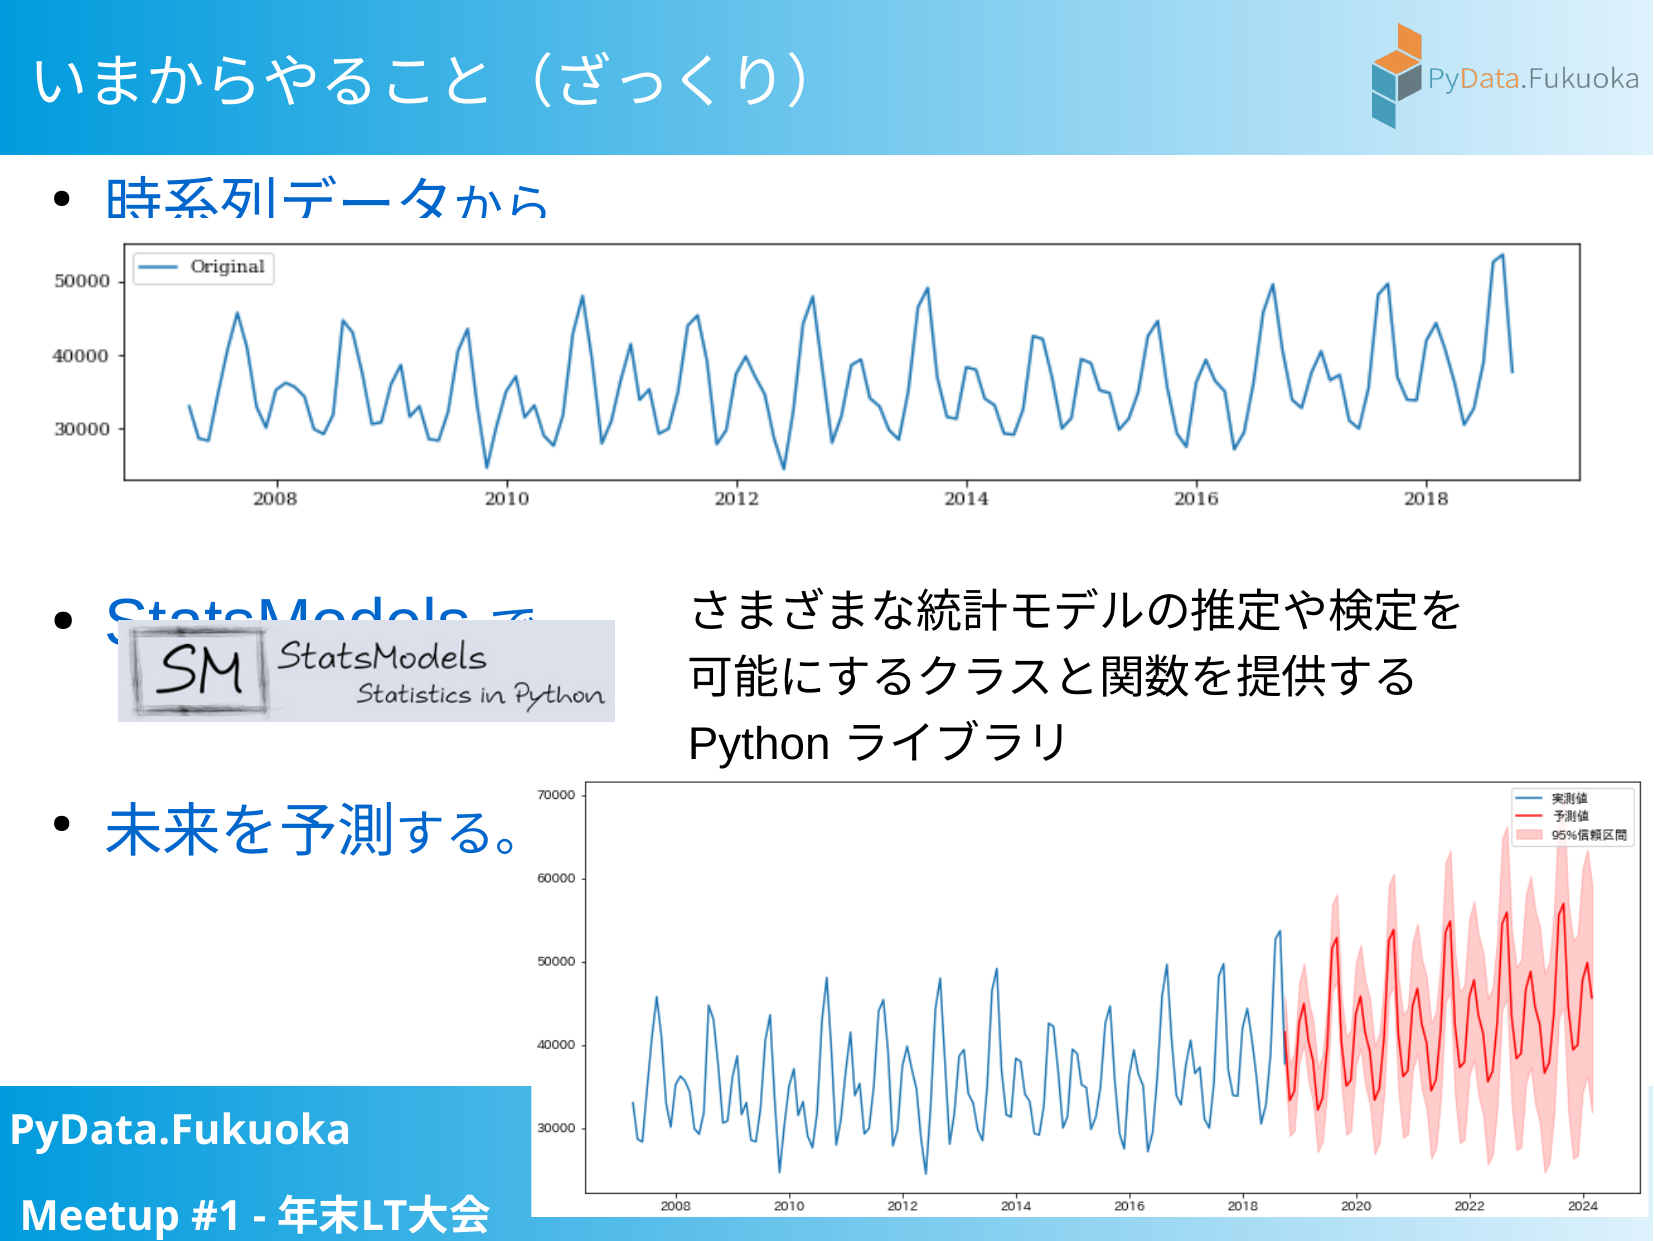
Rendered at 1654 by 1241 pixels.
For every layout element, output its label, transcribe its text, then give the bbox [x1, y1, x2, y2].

text_box さまざまな統計モデルの推定や検定を可能にするクラスと関数を提供するPython ライブラリ [673, 566, 1510, 756]
title いまからやること（ざっくり） [29, 25, 1518, 130]
picture [1372, 23, 1642, 129]
picture [118, 620, 615, 722]
text_box PyData.Fukuoka Meetup #1 - 年末LT大会 [0, 1092, 550, 1239]
picture [531, 779, 1649, 1217]
list 時系列データから StatsModels で 未来を予測する。 [33, 157, 1522, 218]
picture [29, 218, 1605, 520]
list 時系列データから StatsModels で 未来を予測する。 [33, 520, 1522, 878]
